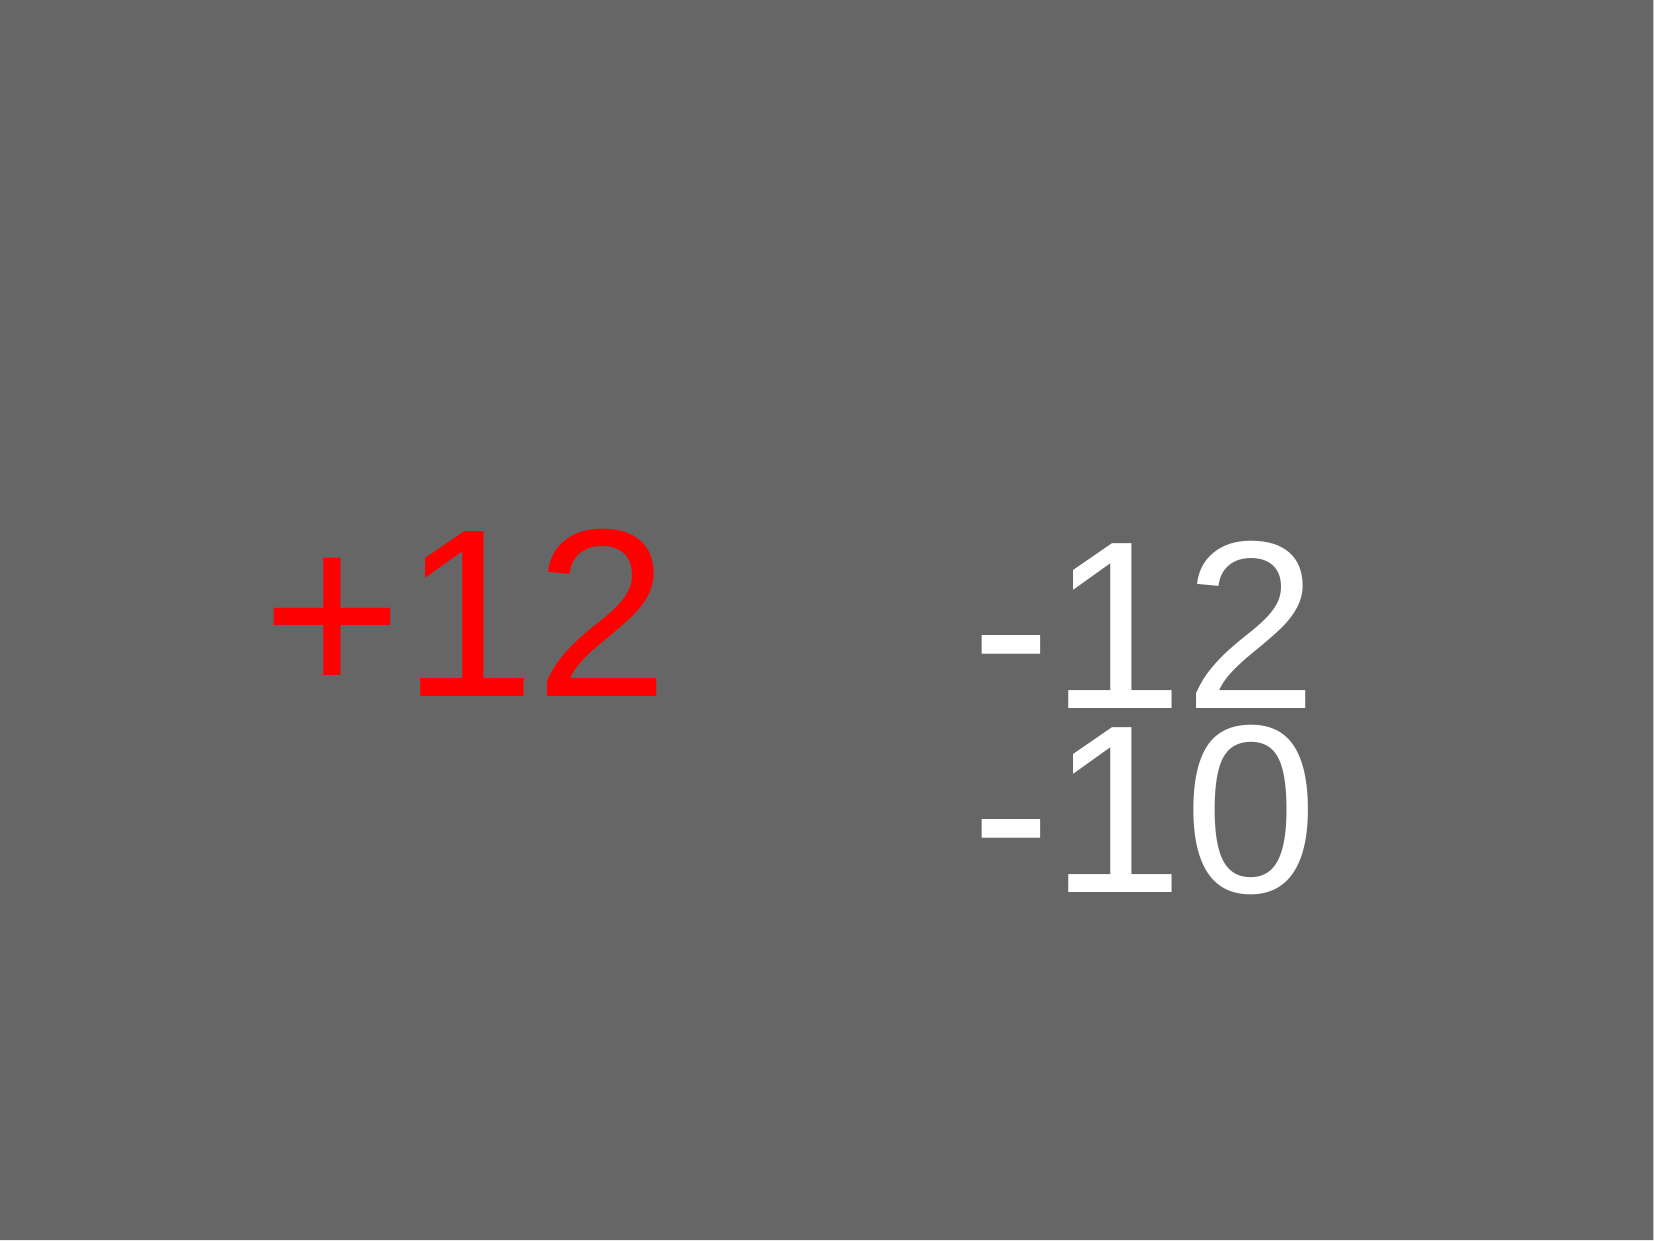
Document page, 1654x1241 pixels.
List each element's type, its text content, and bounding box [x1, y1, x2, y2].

text_box -12 [956, 484, 1583, 668]
text_box [0, 0, 1654, 1241]
text_box -10 [956, 668, 1583, 951]
text_box +12 [248, 472, 839, 755]
